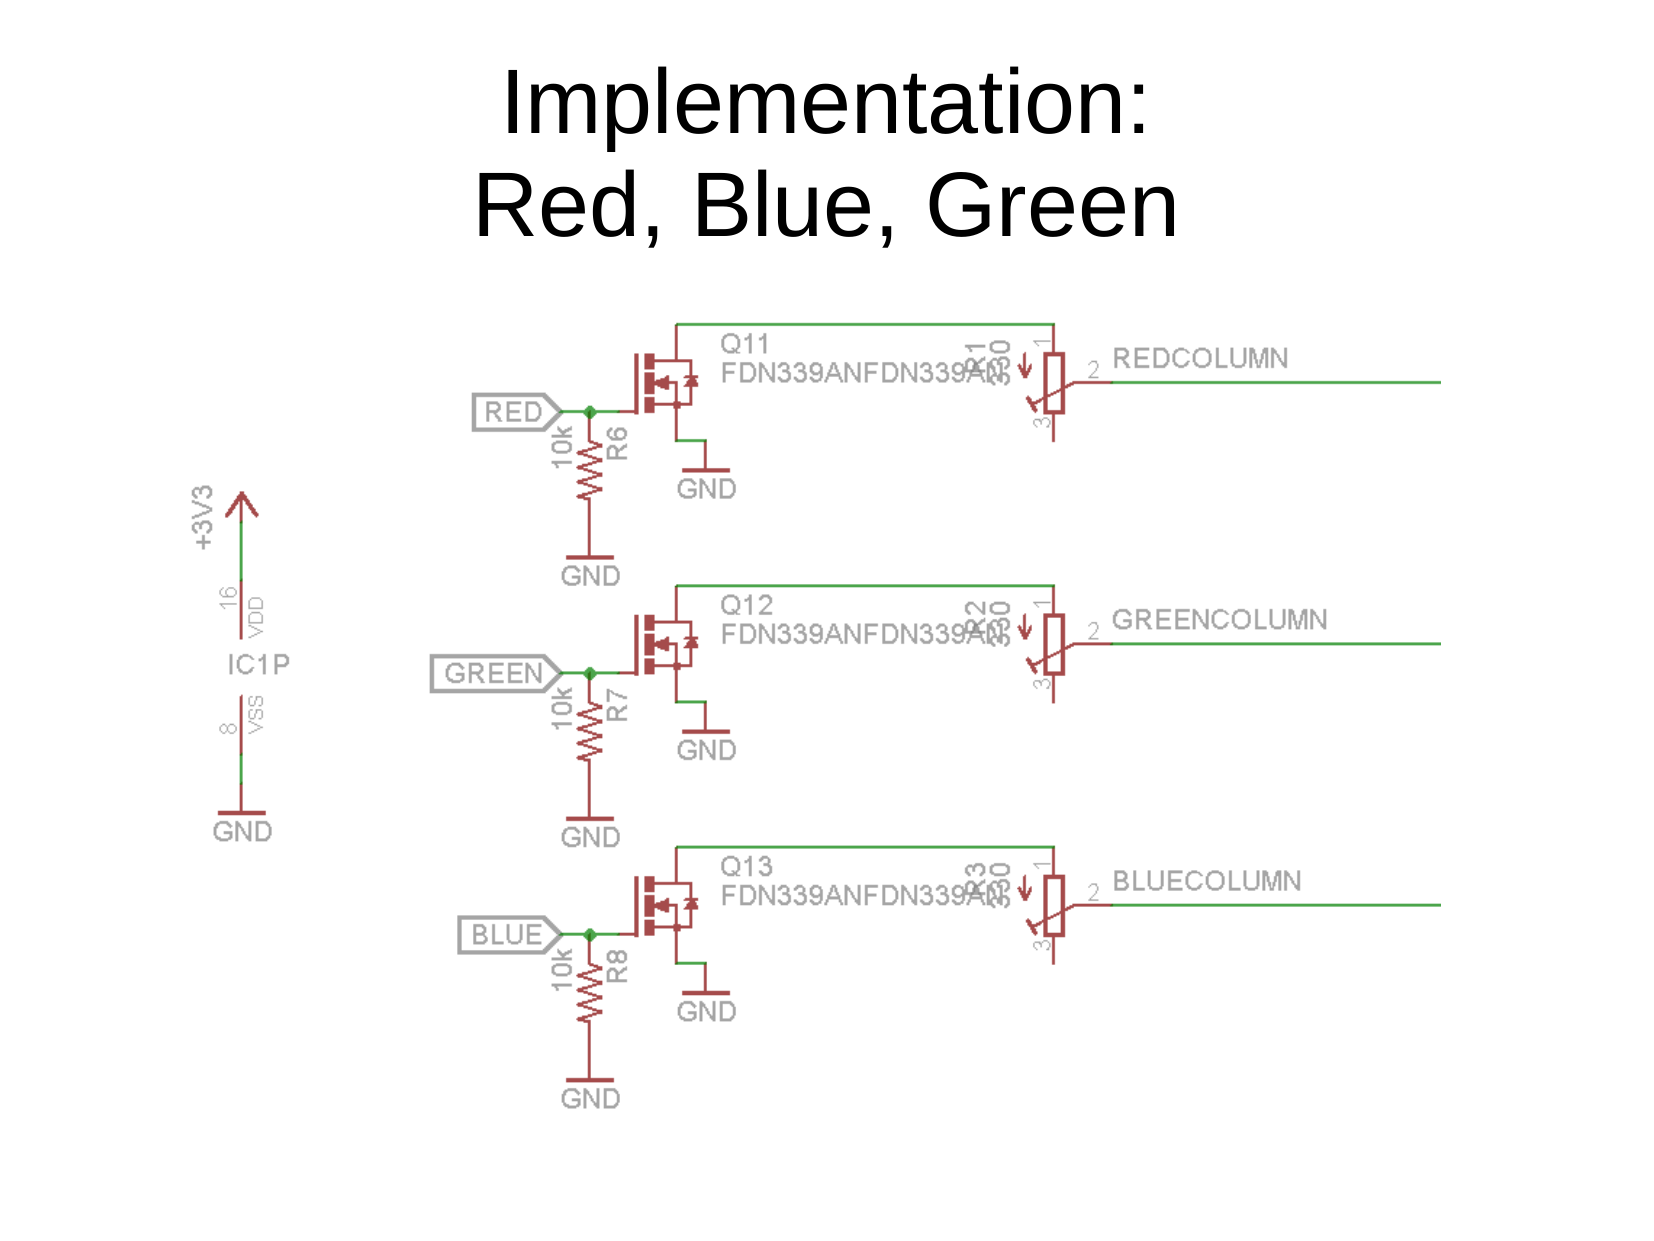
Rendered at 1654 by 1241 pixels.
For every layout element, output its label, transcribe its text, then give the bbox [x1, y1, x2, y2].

picture [150, 284, 1441, 1145]
title Implementation: Red, Blue, Green [82, 49, 1571, 257]
